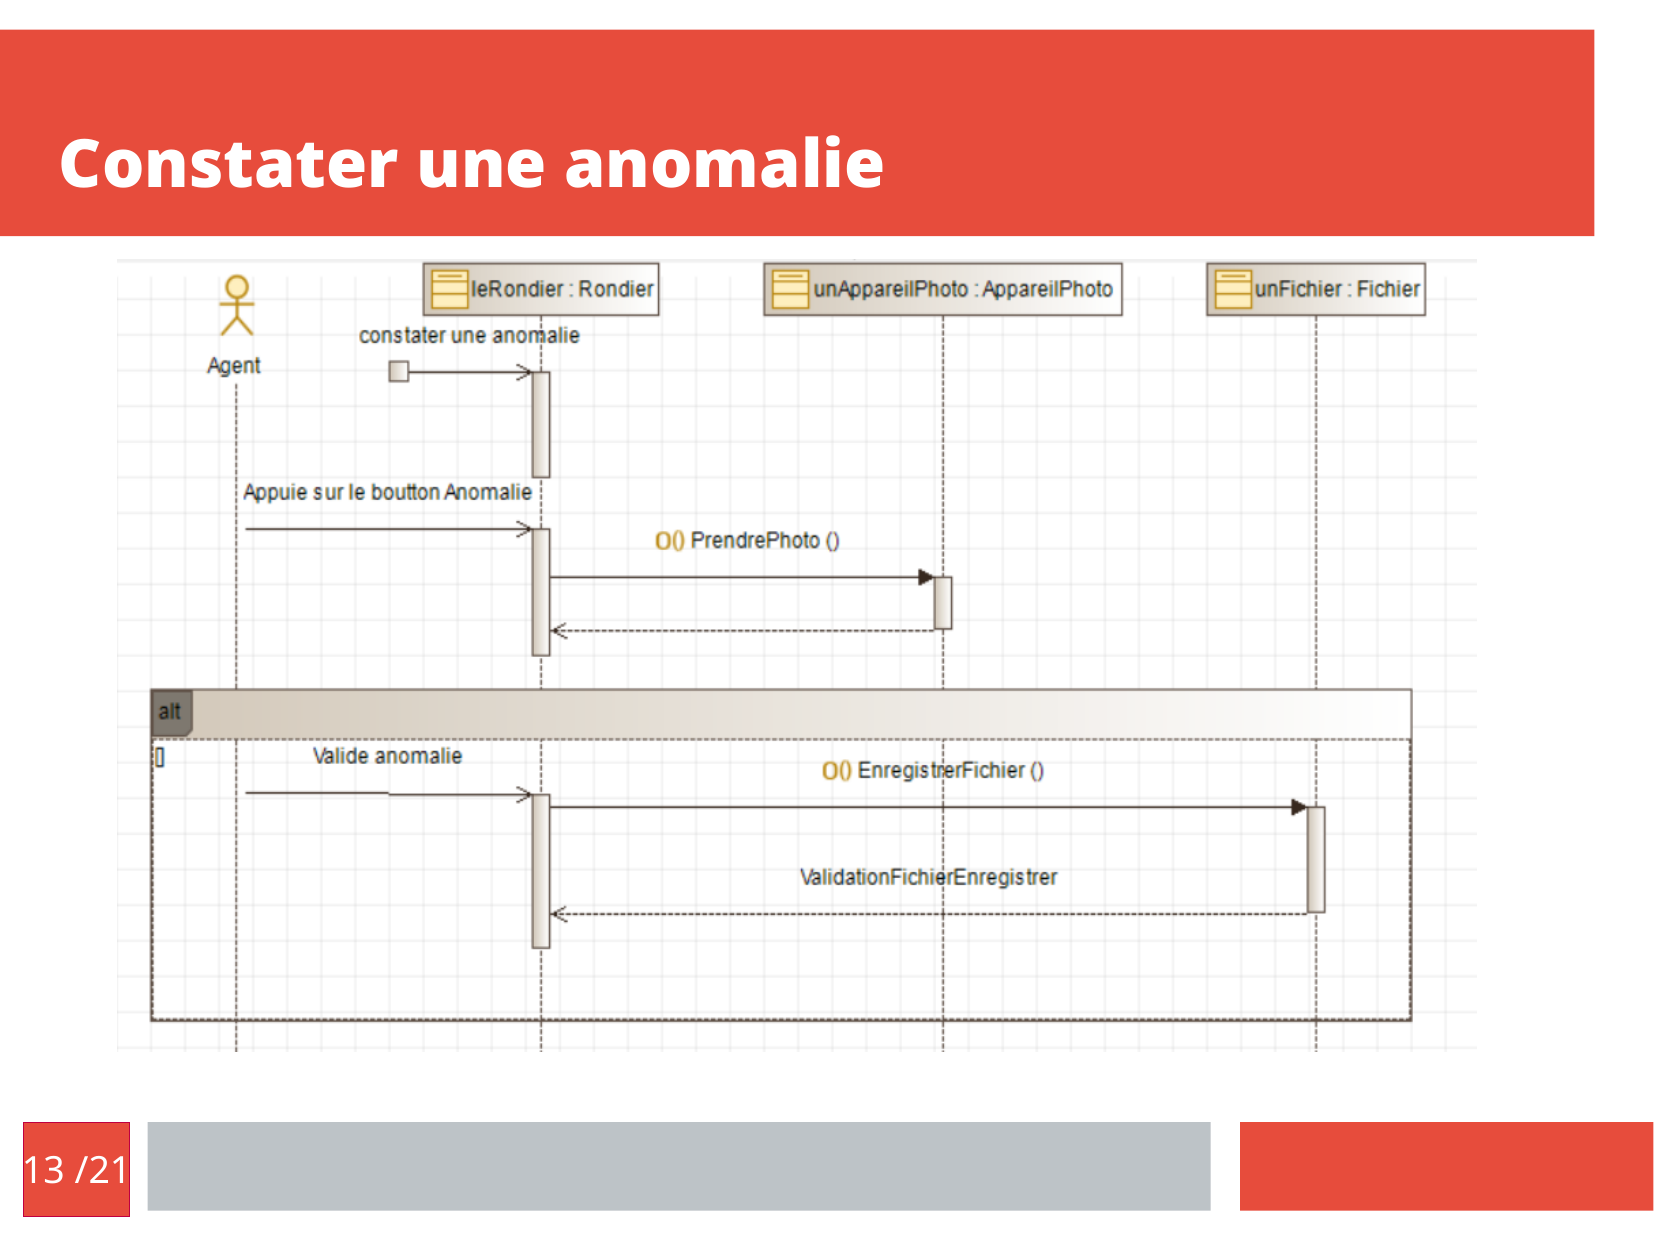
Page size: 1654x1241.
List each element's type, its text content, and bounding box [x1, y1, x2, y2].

text_box <numéro> /21 [23, 1122, 130, 1217]
title Constater une anomalie [59, 59, 1595, 207]
picture [117, 259, 1477, 1052]
